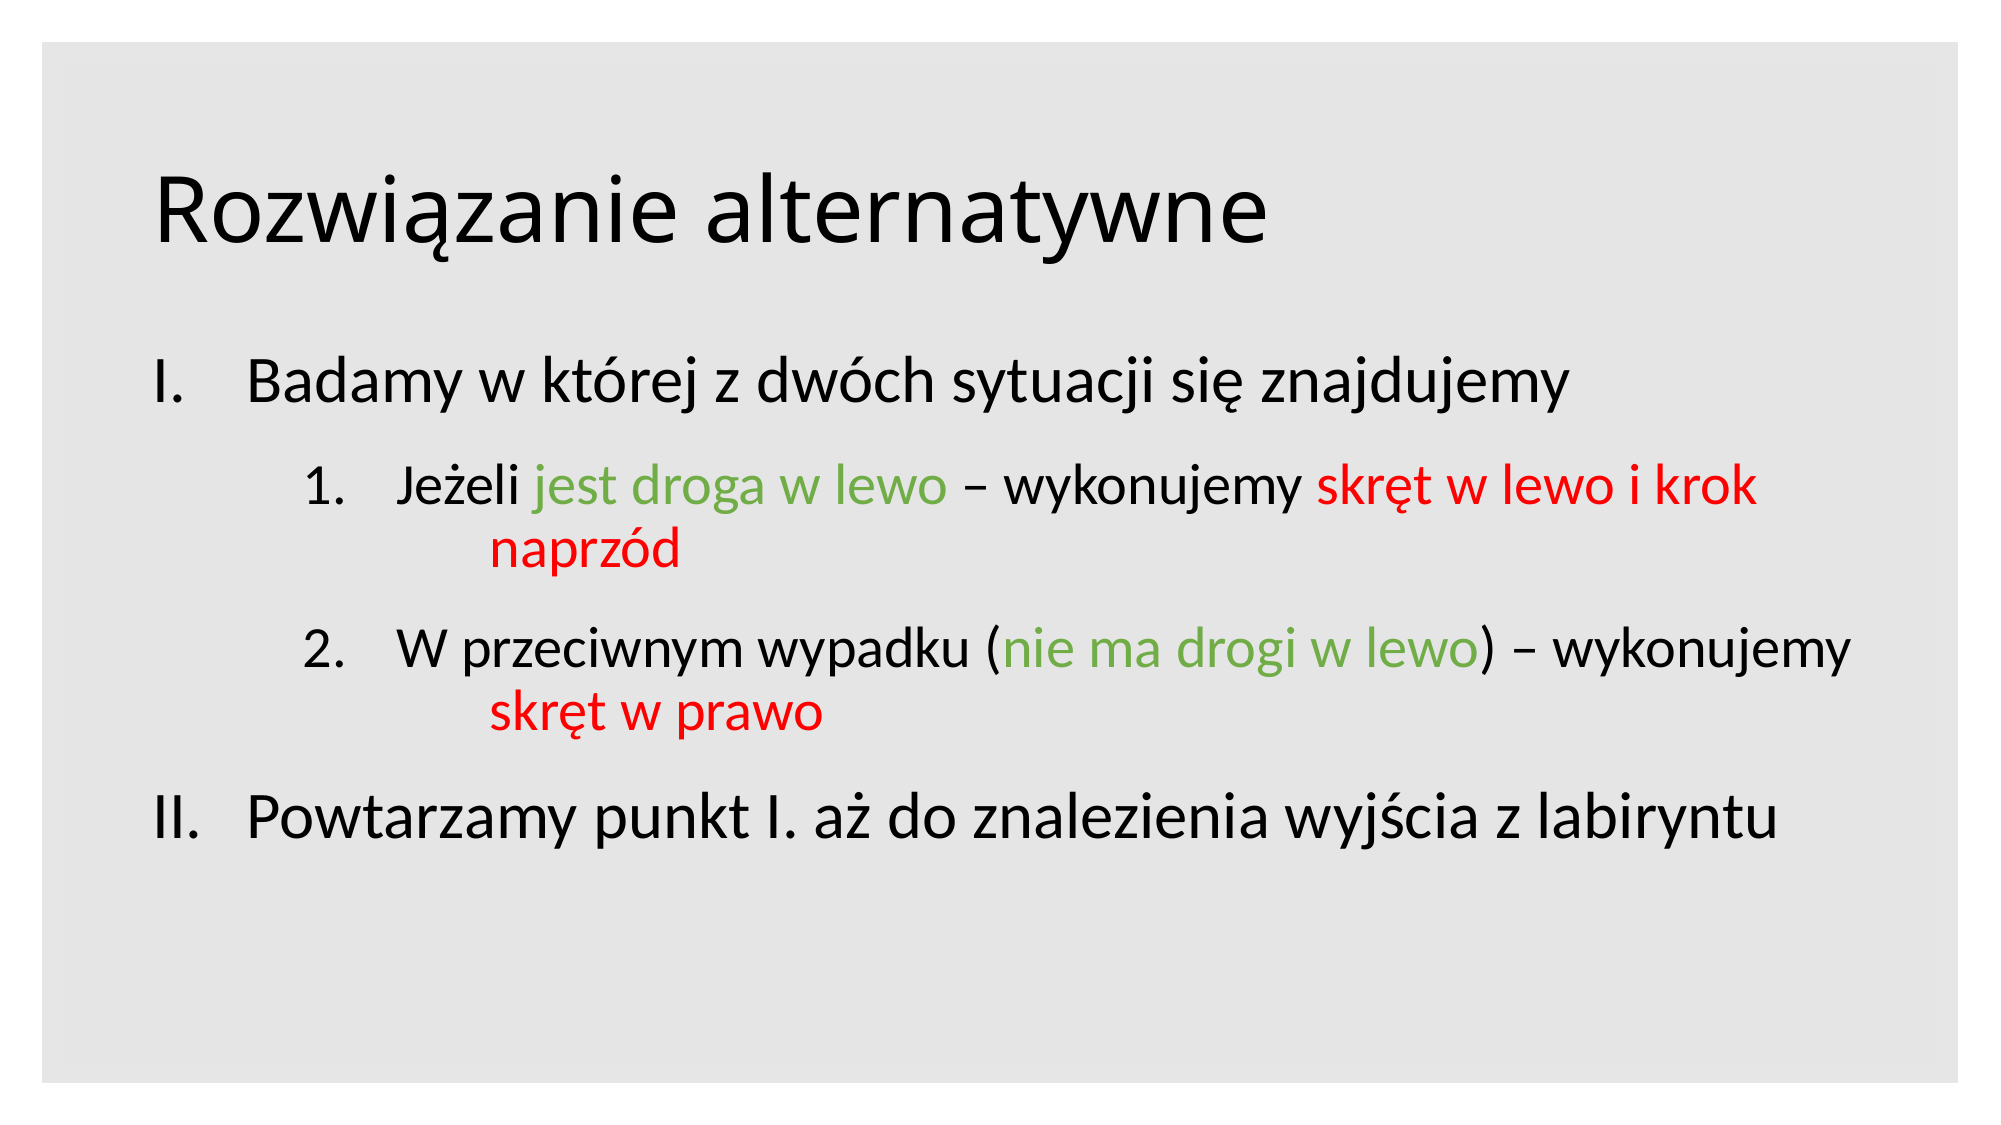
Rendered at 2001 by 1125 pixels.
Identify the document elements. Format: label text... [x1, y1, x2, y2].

title Rozwiązanie alternatywne [137, 103, 1863, 322]
list Badamy w której z dwóch sytuacji się znajdujemy Jeżeli jest droga w lewo – wykonujemy skręt w lewo i krok naprzód W przeciwnym wypadku (nie ma drogi w lewo) – wykonujemy skręt w prawo Powtarzamy punkt I. aż do znalezienia wyjścia z labiryntu [137, 337, 1882, 973]
text_box [53, 53, 1947, 1073]
